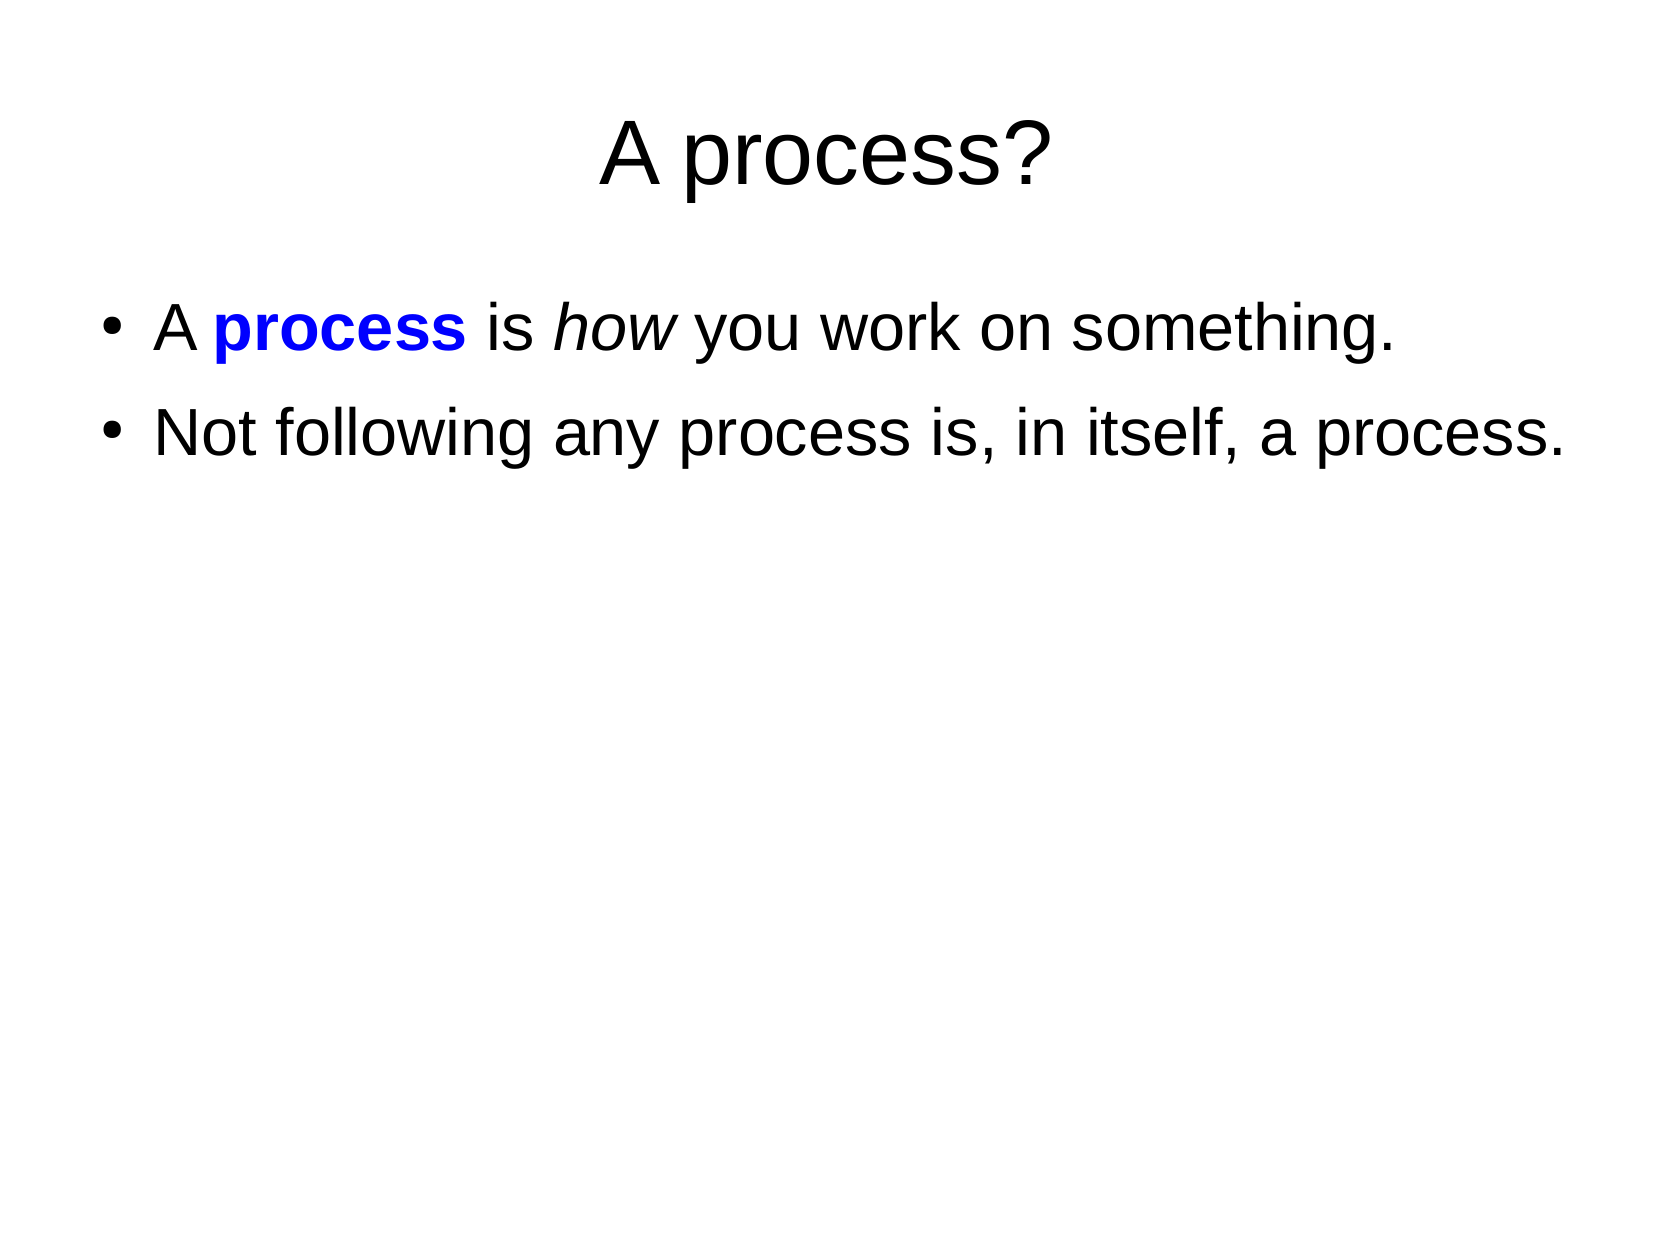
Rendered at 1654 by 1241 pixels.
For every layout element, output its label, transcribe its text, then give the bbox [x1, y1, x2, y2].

list A process is how you work on something. Not following any process is, in itself, a process. [82, 290, 1571, 1081]
title A process? [82, 49, 1571, 257]
